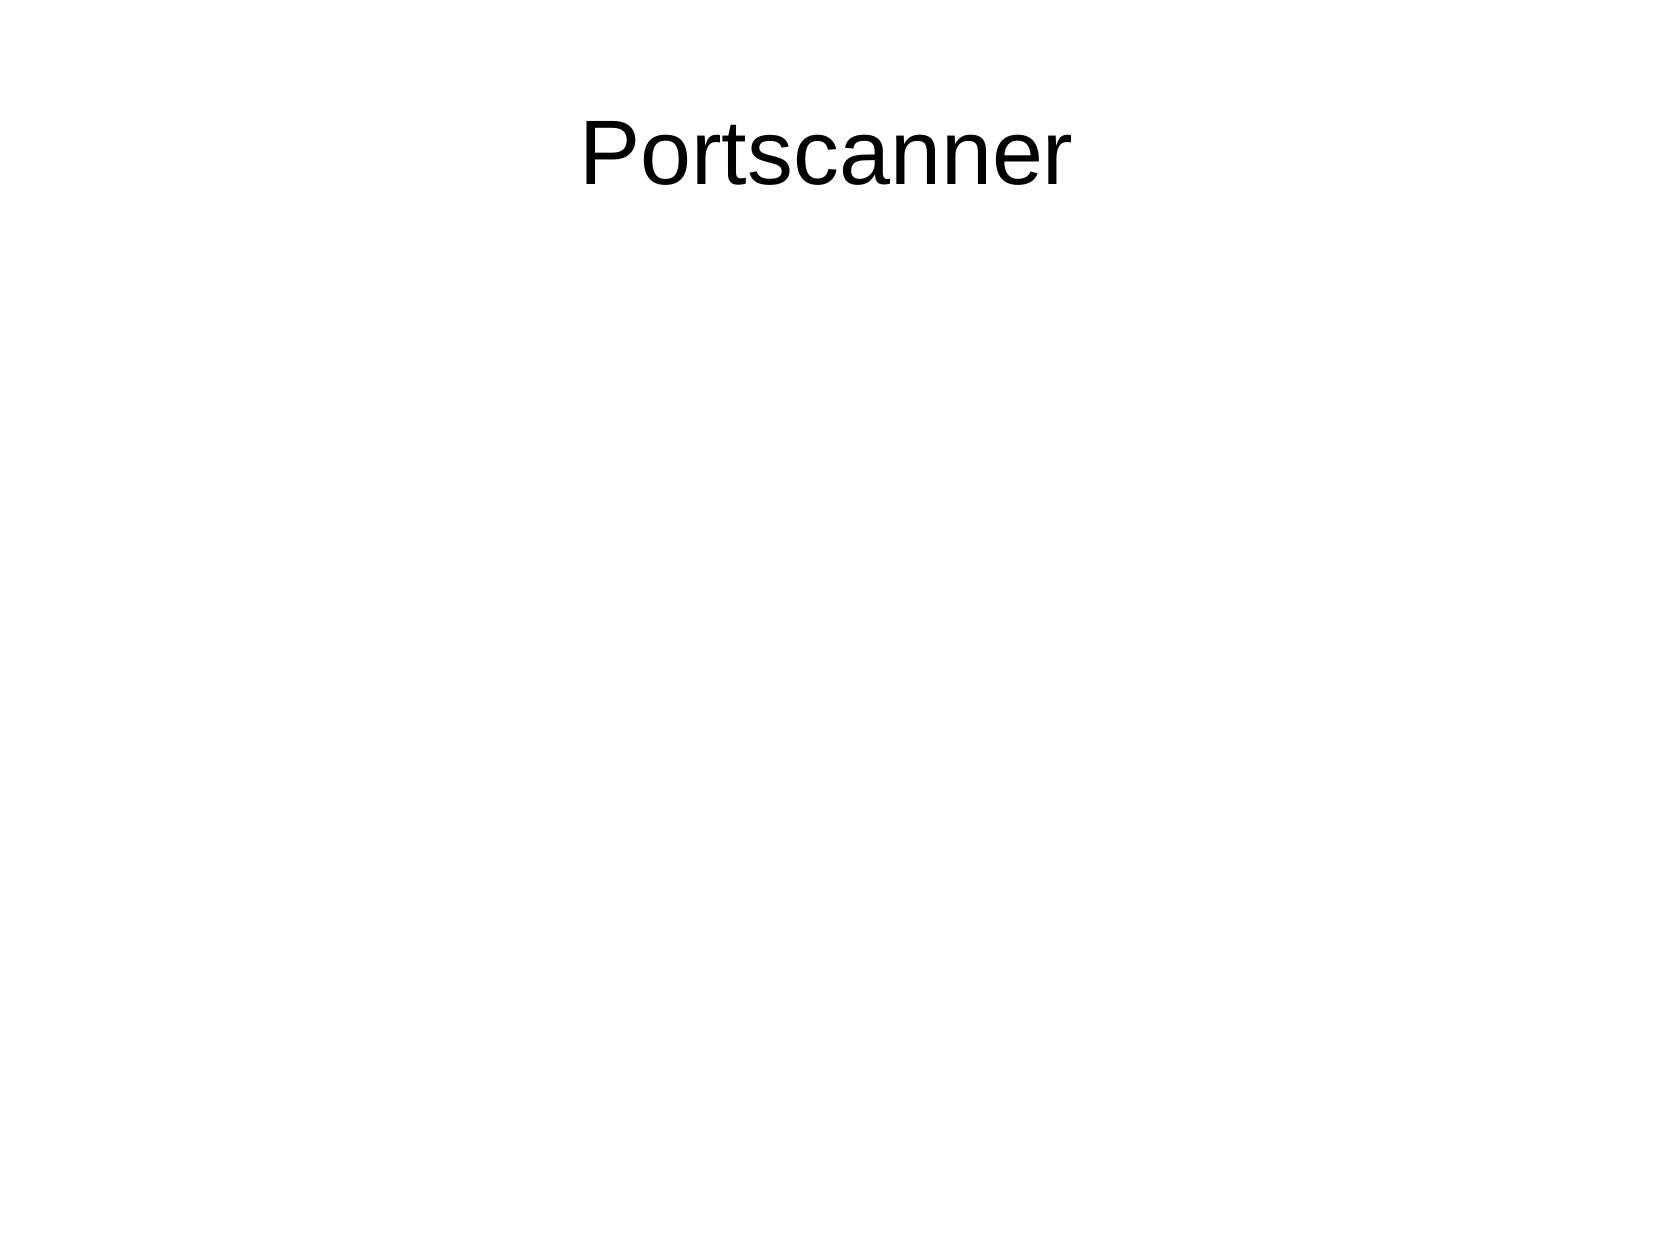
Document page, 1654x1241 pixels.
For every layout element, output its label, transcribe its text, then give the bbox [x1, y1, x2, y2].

title Portscanner [82, 49, 1571, 257]
